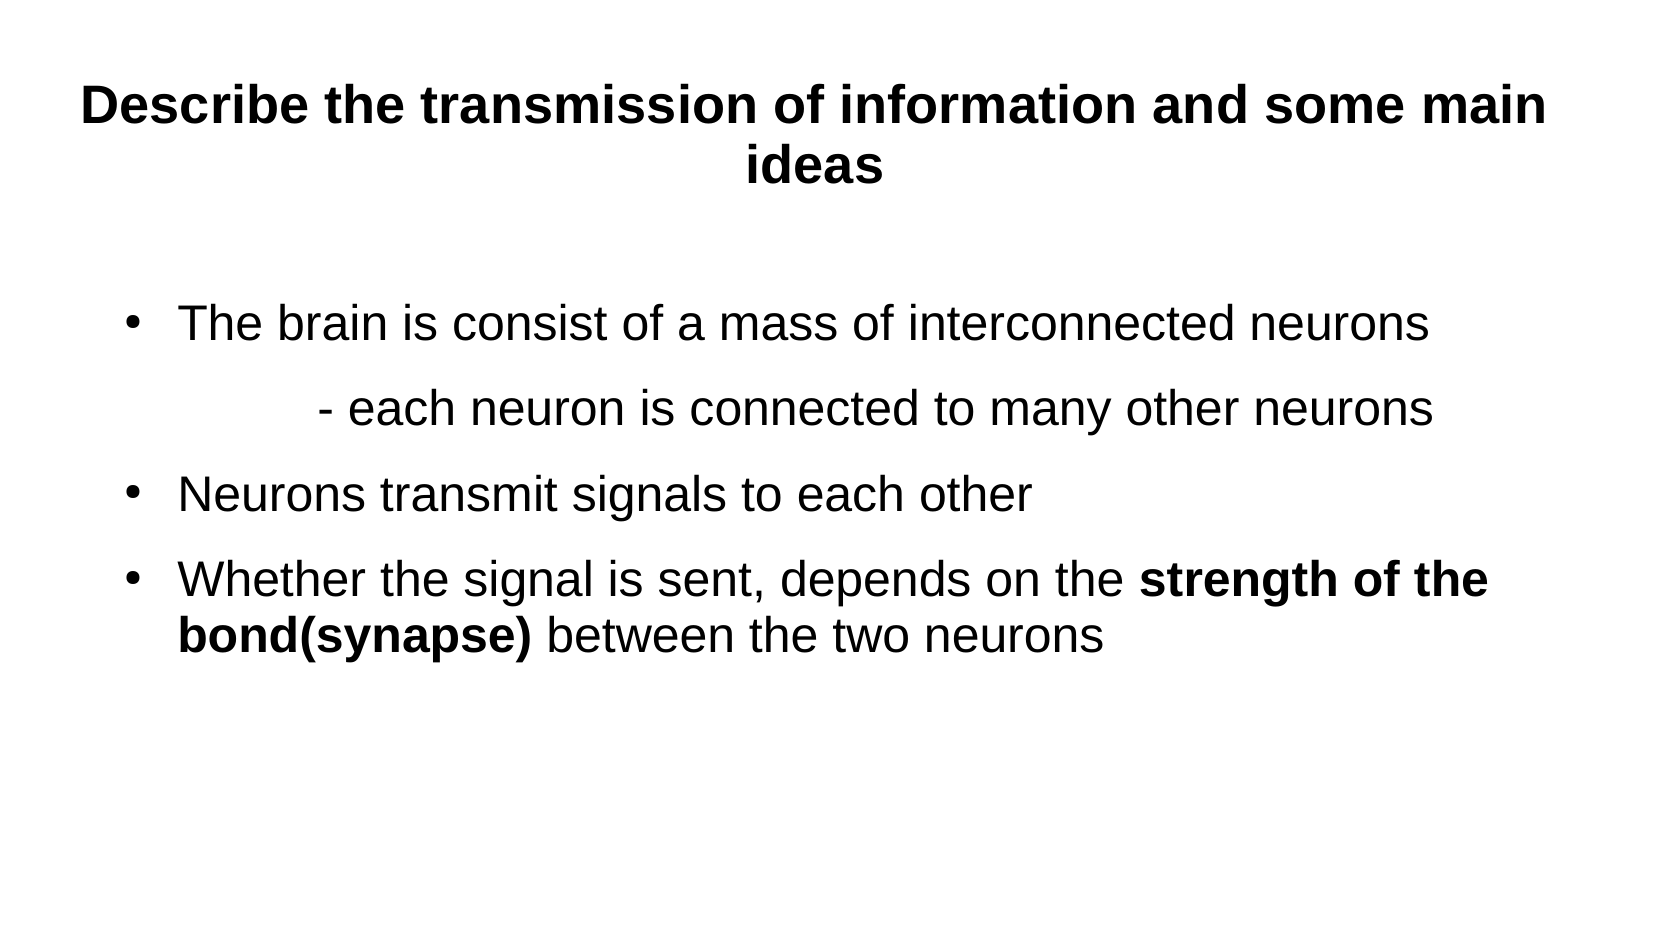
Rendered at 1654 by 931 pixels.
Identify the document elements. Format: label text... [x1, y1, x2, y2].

title Describe the transmission of information and some main ideas [70, 57, 1560, 213]
list The brain is consist of a mass of interconnected neurons - each neuron is connected to many other neurons Neurons transmit signals to each other Whether the signal is sent, depends on the strength of the bond(synapse) between the two neurons [106, 295, 1595, 859]
